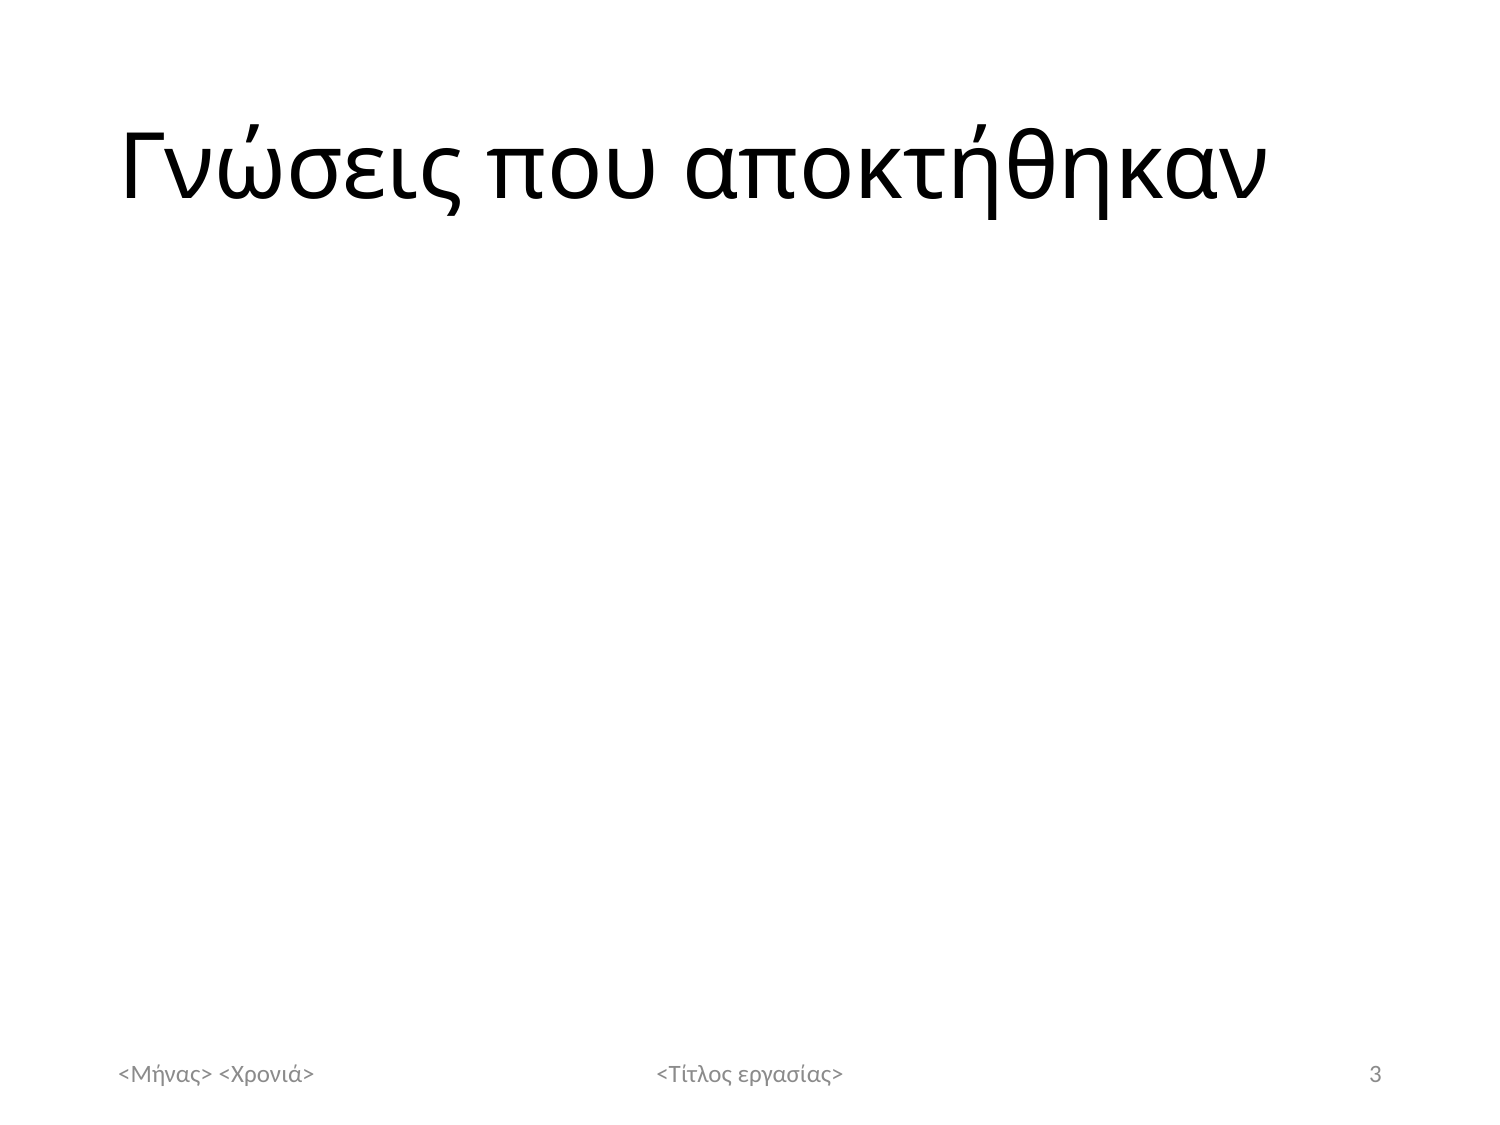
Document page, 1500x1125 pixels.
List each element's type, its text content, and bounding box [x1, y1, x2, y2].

title Γνώσεις που αποκτήθηκαν [103, 59, 1397, 278]
slide_number <Μήνας> <Χρονιά> [103, 1042, 441, 1103]
footer <Τίτλος εργασίας> [496, 1042, 1004, 1103]
slide_number <number> [1059, 1042, 1397, 1103]
